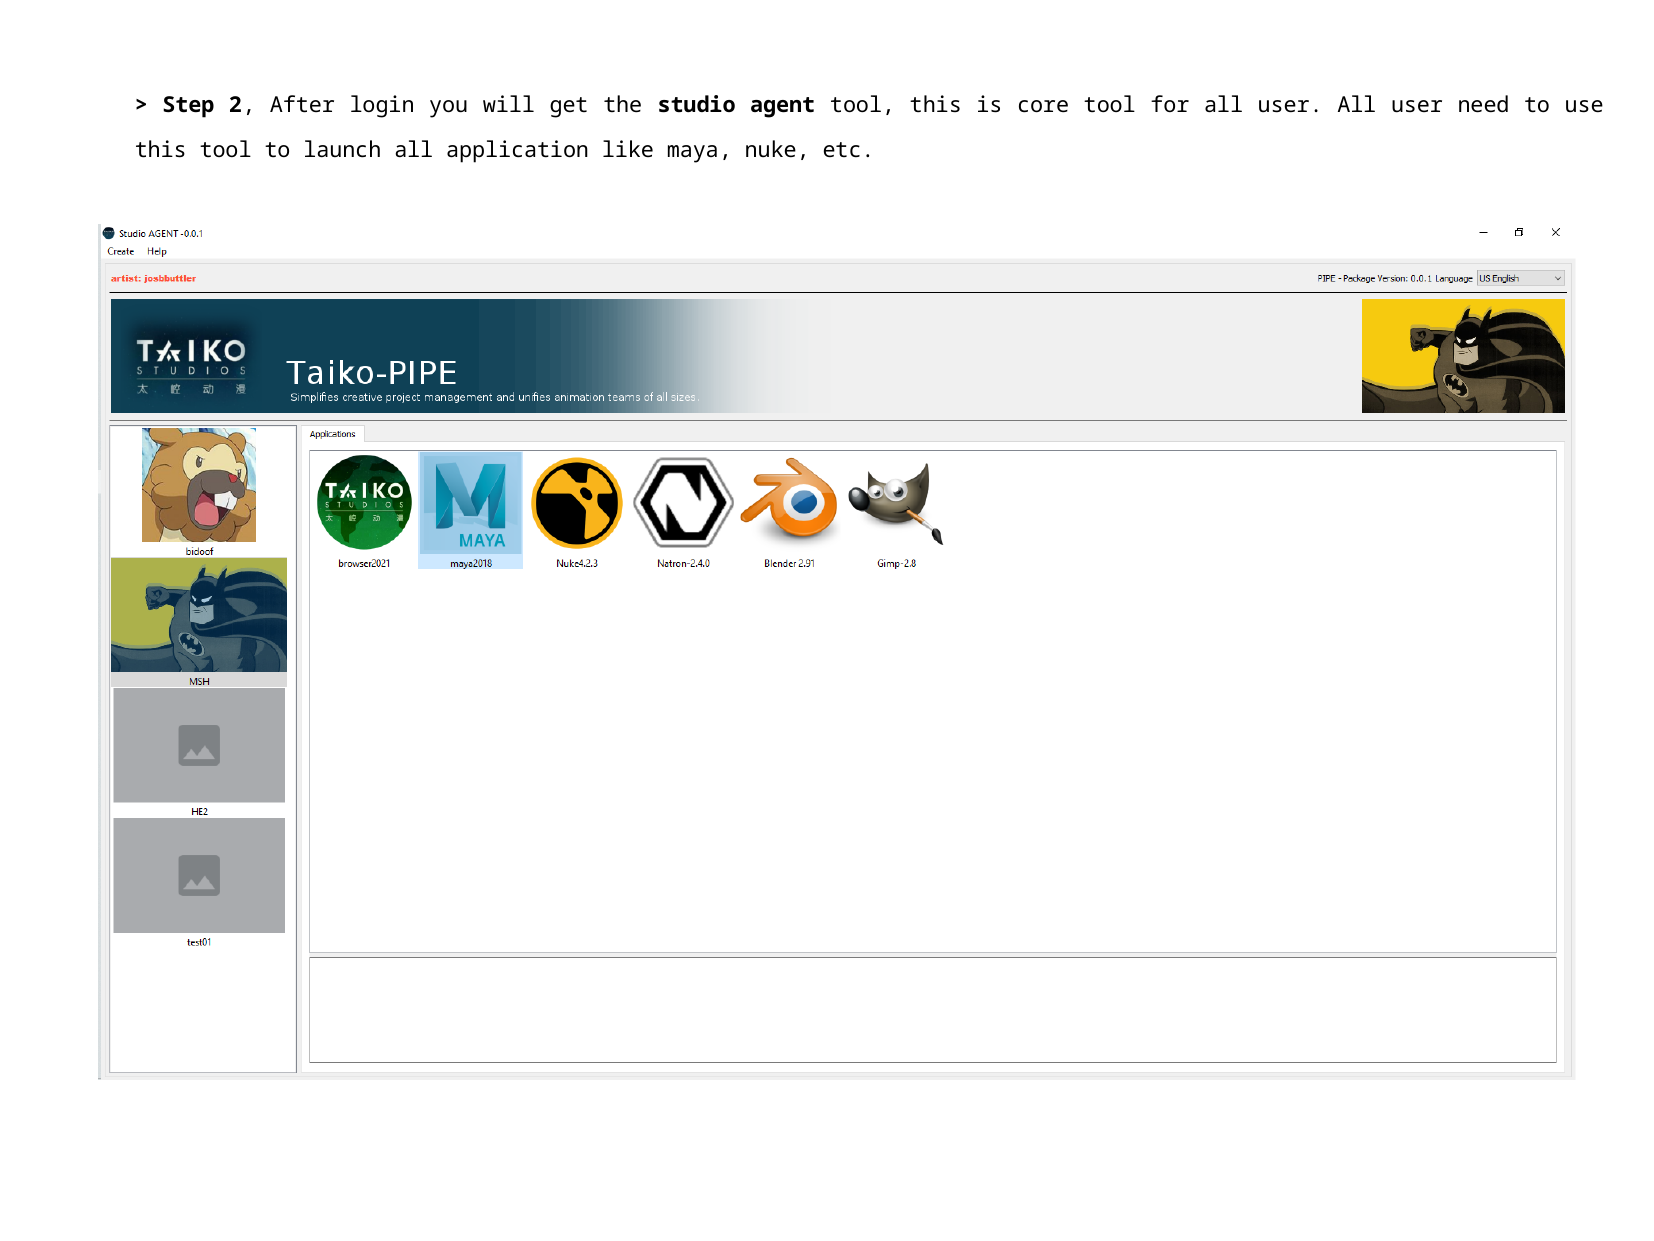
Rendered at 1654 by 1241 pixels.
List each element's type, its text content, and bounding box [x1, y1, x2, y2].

picture [98, 224, 1576, 1080]
text_box > Step 2, After login you will get the studio agent tool, this is core tool for all user. All user need to use this tool to launch all application like maya, nuke, etc. [120, 67, 1621, 148]
